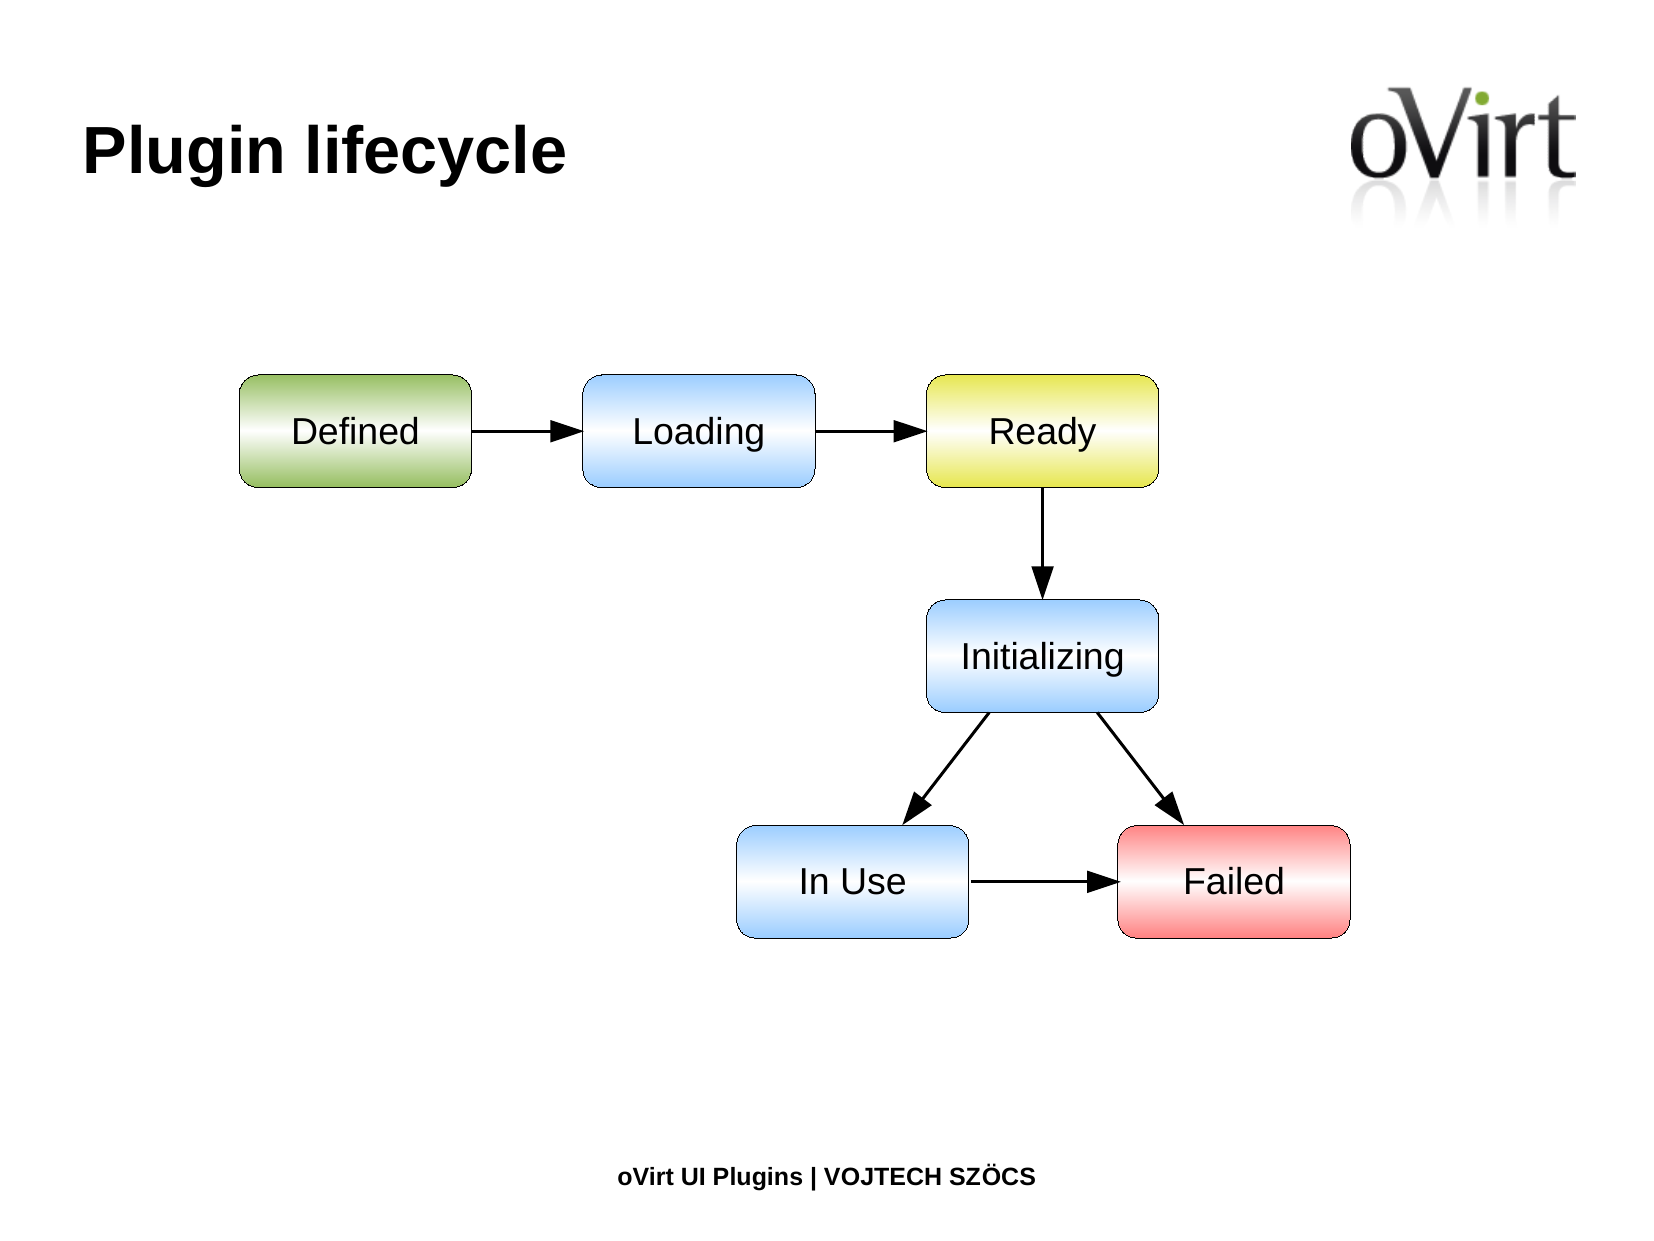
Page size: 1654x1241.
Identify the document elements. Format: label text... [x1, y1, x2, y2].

text_box Initializing [926, 599, 1159, 713]
text_box Failed [1117, 825, 1351, 939]
text_box Defined [239, 374, 472, 488]
text_box In Use [736, 825, 969, 939]
title Plugin lifecycle [82, 37, 1303, 226]
picture [1351, 79, 1576, 228]
text_box Ready [926, 374, 1159, 488]
text_box Loading [582, 374, 816, 488]
